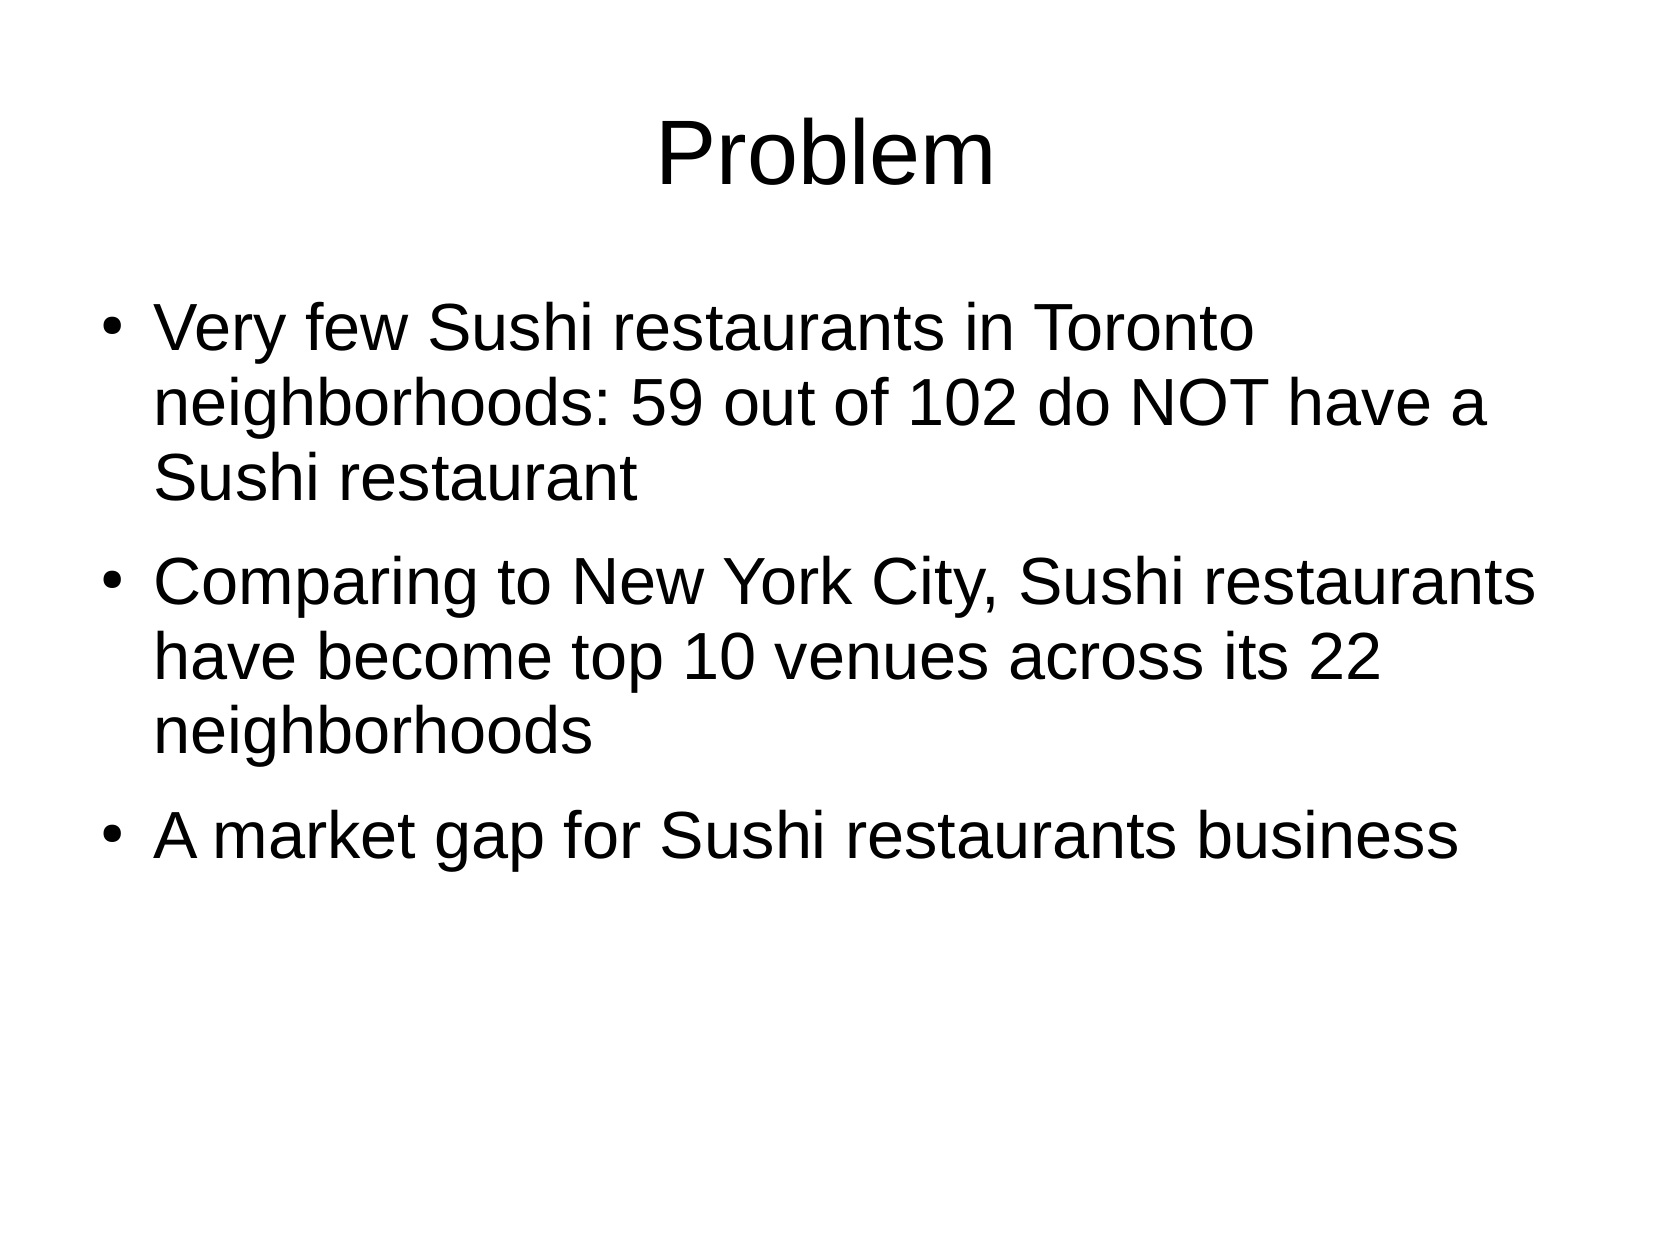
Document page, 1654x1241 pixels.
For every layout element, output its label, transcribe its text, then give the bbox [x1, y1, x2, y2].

title Problem [82, 49, 1571, 257]
list Very few Sushi restaurants in Toronto neighborhoods: 59 out of 102 do NOT have a Sushi restaurant Comparing to New York City, Sushi restaurants have become top 10 venues across its 22 neighborhoods A market gap for Sushi restaurants business [82, 290, 1571, 1010]
